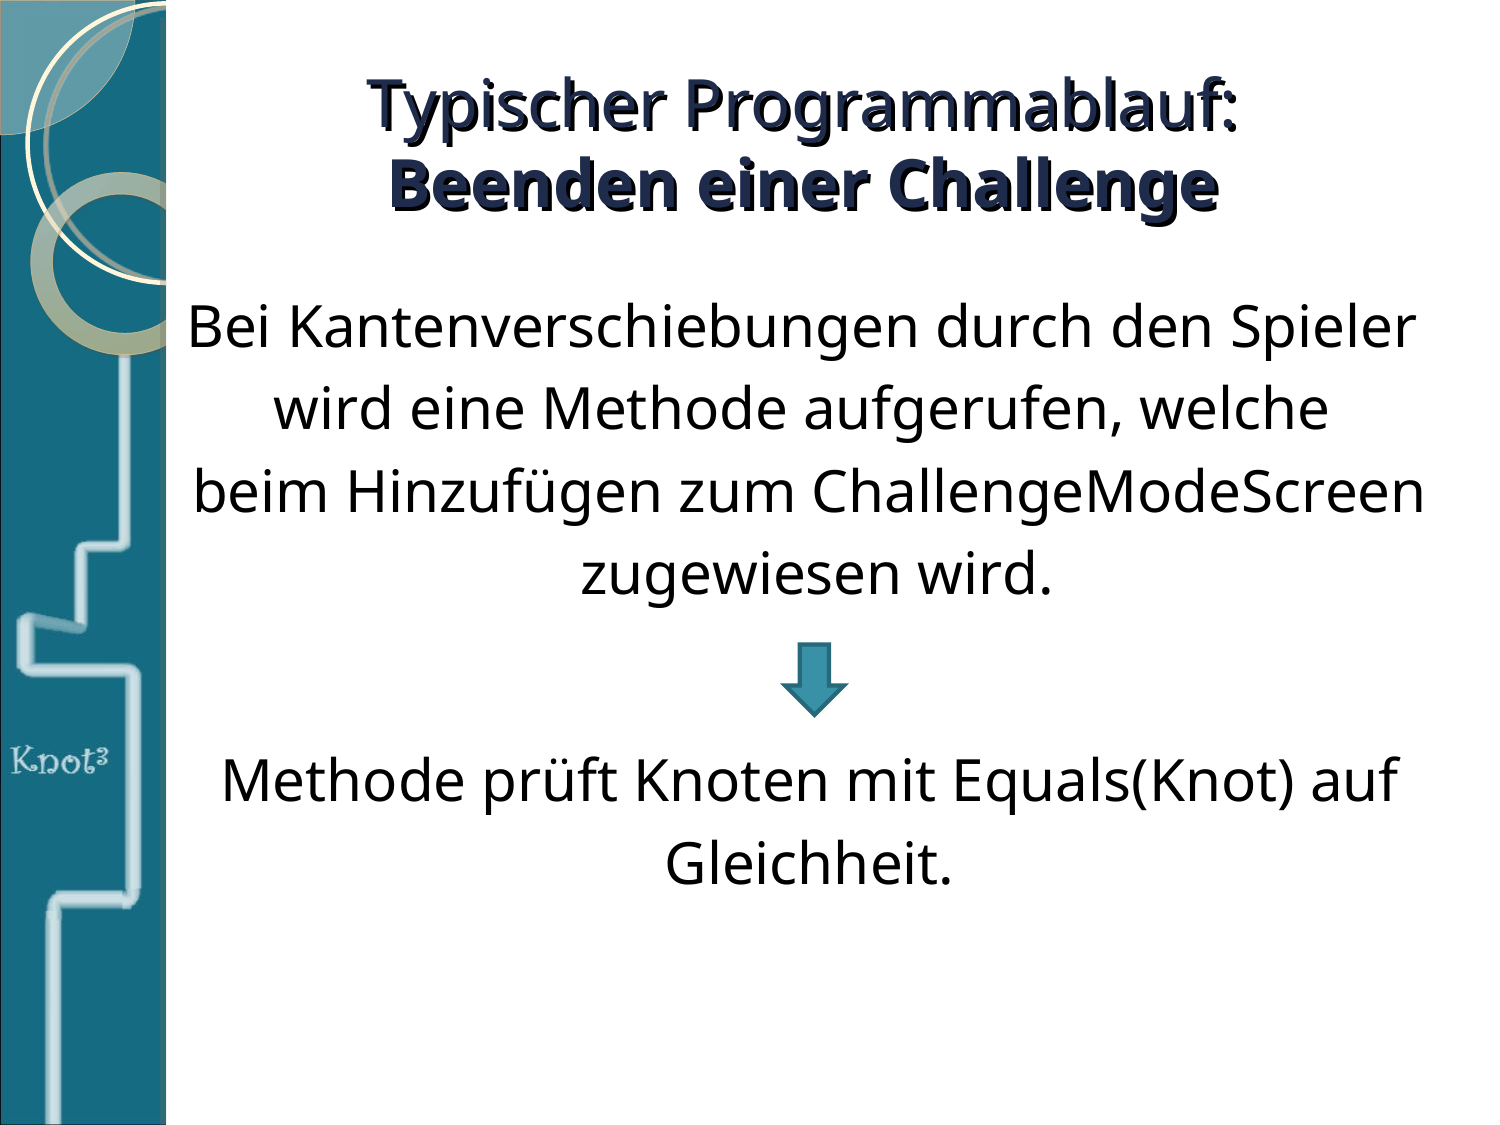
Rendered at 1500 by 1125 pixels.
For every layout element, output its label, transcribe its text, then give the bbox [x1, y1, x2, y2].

title Typischer Programmablauf: Beenden einer Challenge [187, 46, 1418, 235]
picture [136, 0, 166, 4]
text_box [785, 644, 844, 715]
list Bei Kantenverschiebungen durch den Spieler wird eine Methode aufgerufen, welche beim Hinzufügen zum ChallengeModeScreen zugewiesen wird. Methode prüft Knoten mit Equals(Knot) auf Gleichheit. [105, 281, 1500, 1069]
picture [0, 11, 166, 1125]
